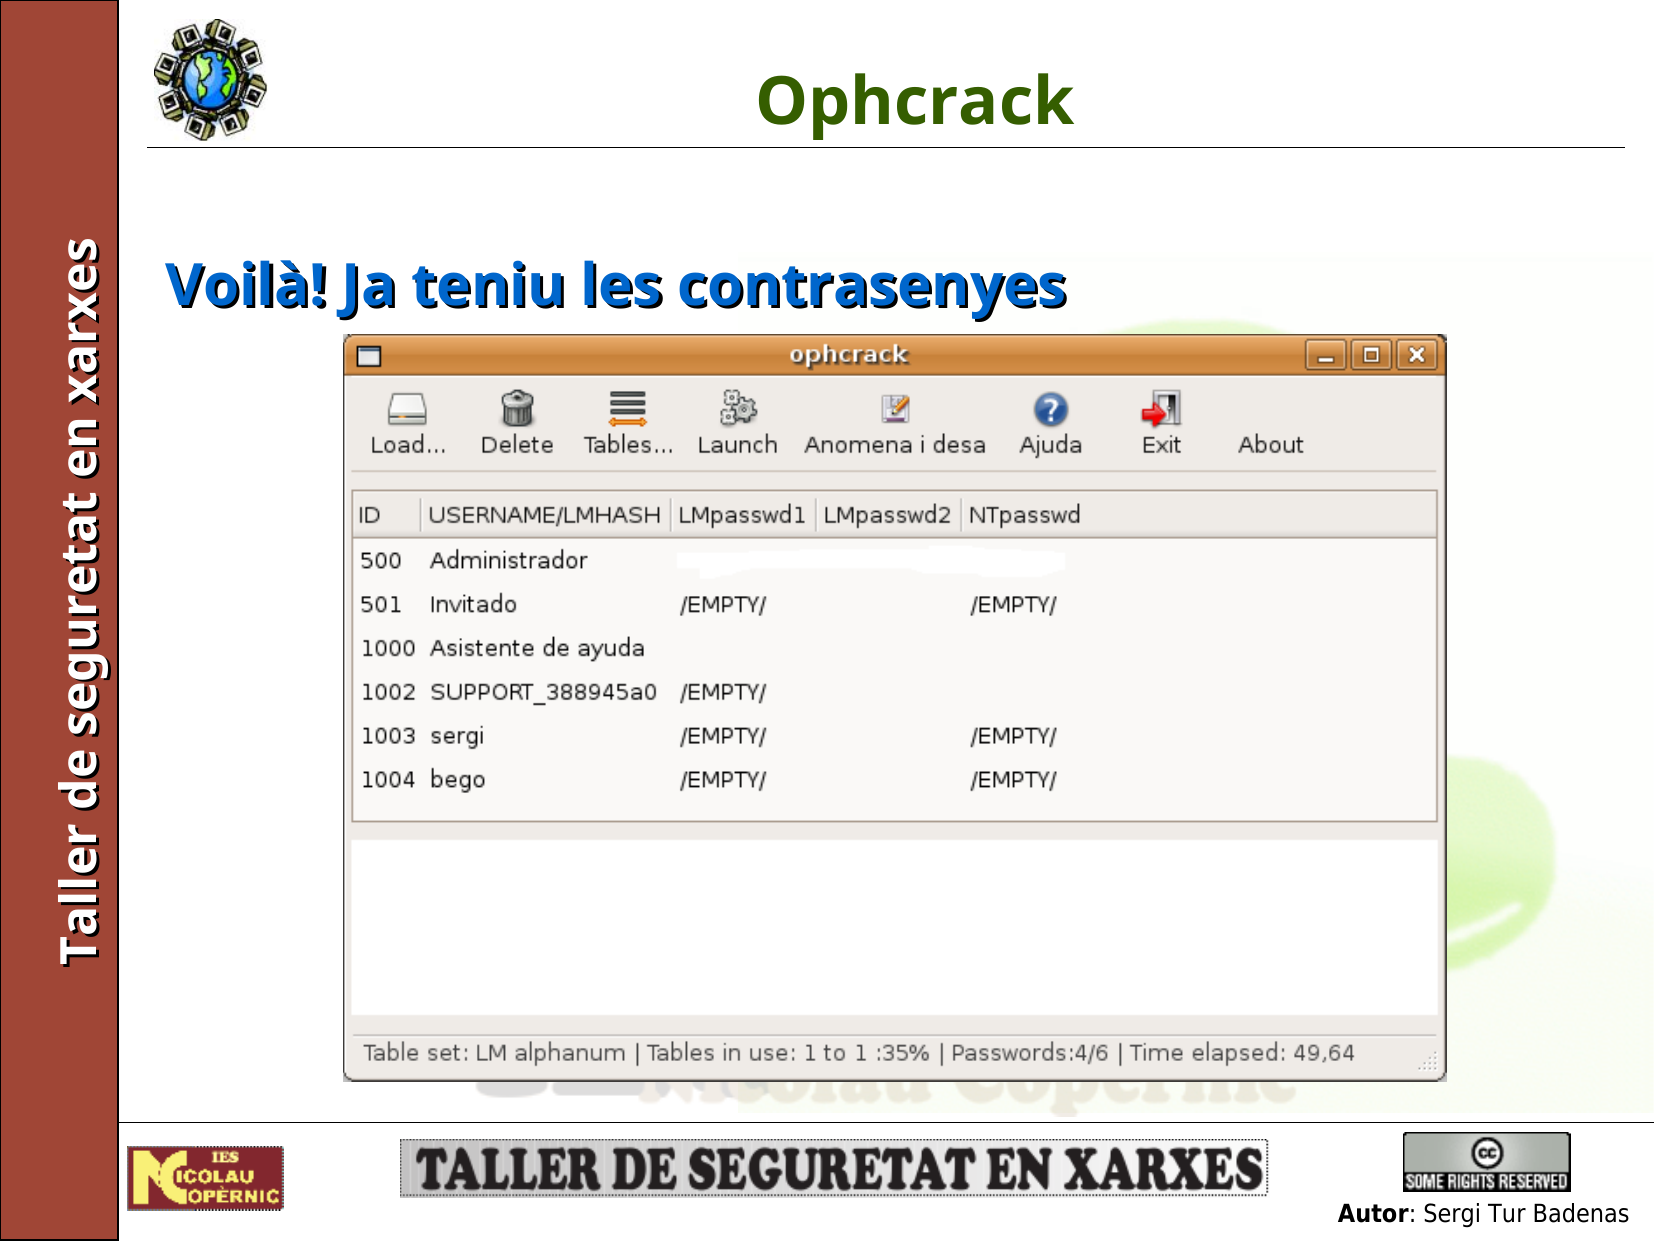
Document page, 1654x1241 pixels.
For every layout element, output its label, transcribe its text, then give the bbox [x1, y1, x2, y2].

picture [400, 1139, 1270, 1198]
title Ophcrack [171, 56, 1654, 141]
picture [343, 252, 1654, 1117]
picture [127, 1146, 284, 1211]
picture [154, 19, 268, 142]
picture [1403, 1132, 1571, 1192]
list Voilà! Ja teniu les contrasenyes [147, 242, 1636, 1078]
